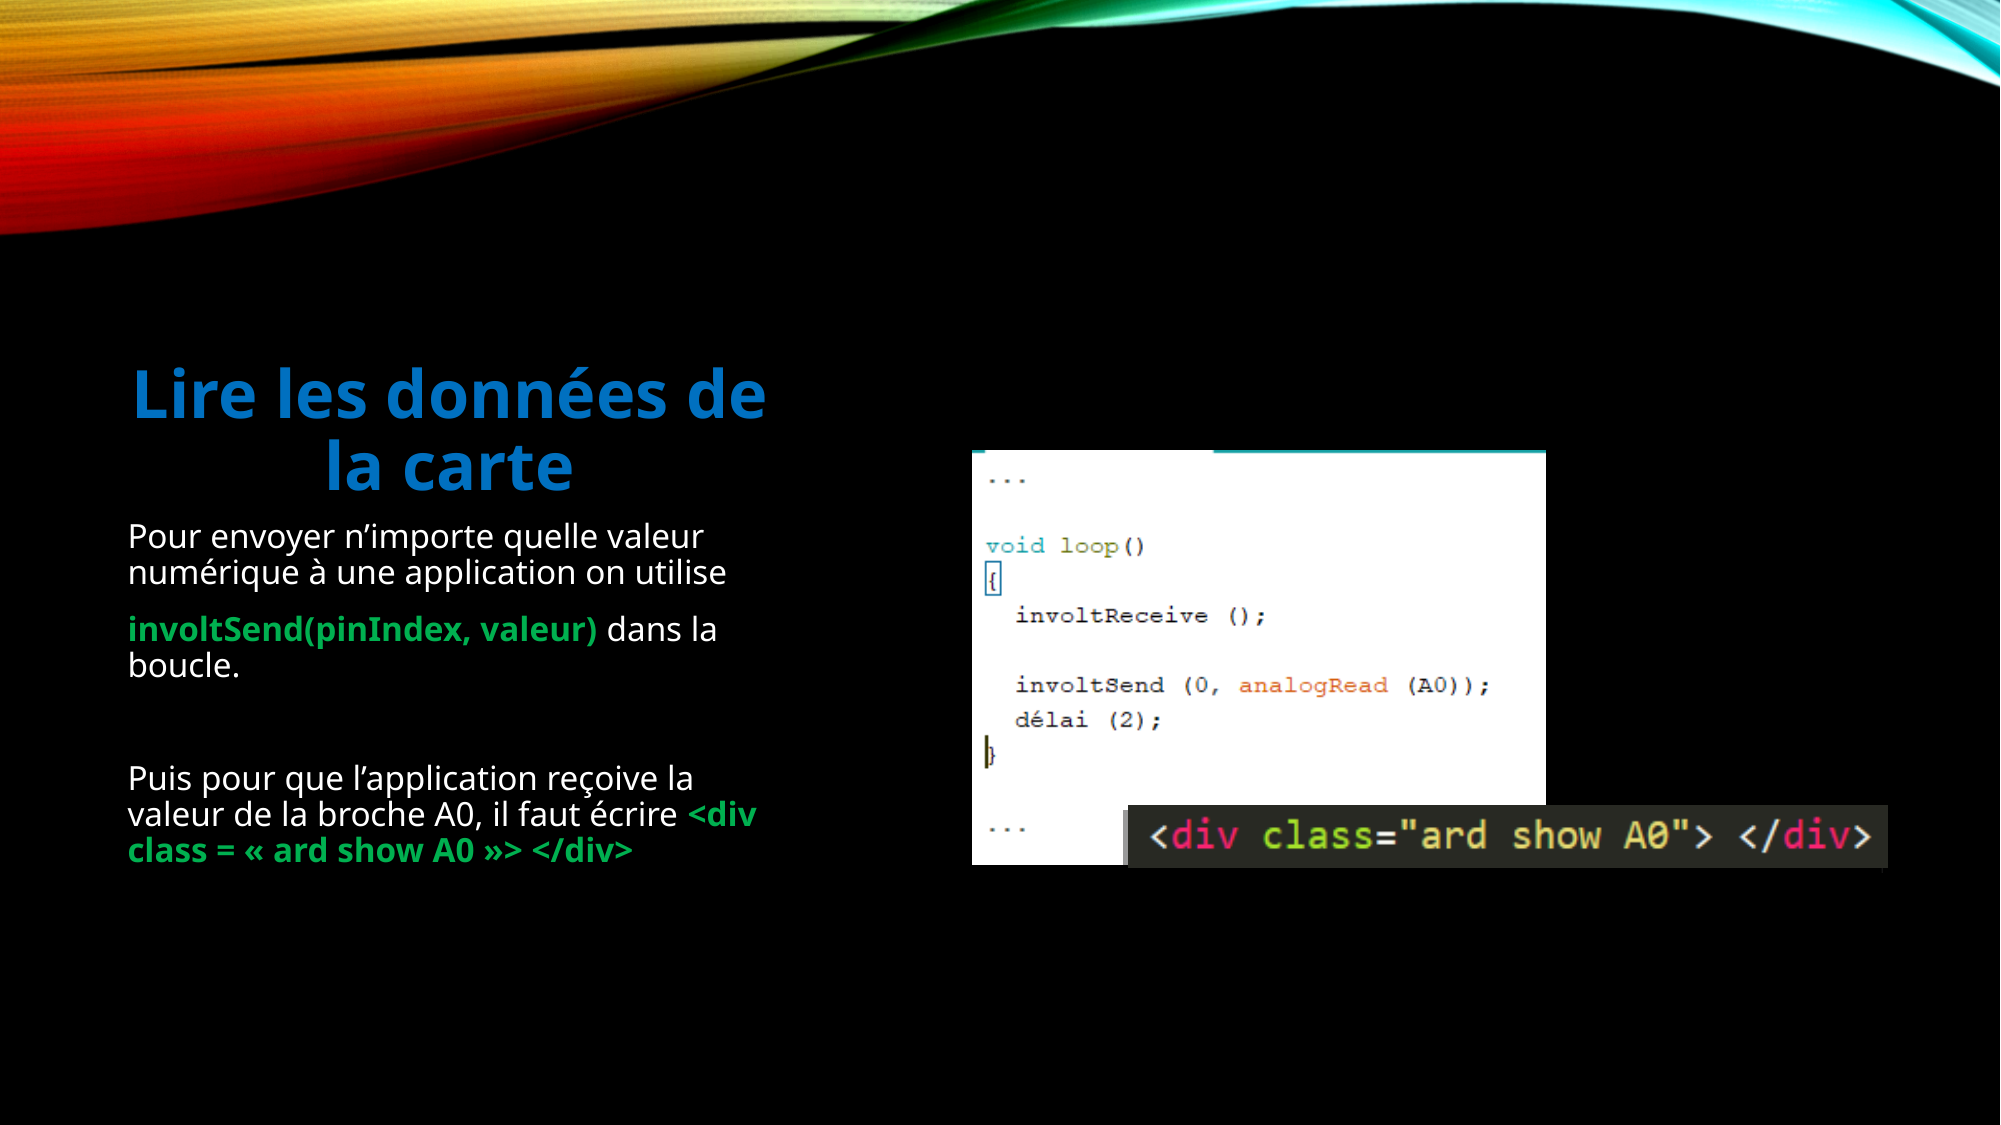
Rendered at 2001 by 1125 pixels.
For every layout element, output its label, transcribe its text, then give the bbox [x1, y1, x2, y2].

list Pour envoyer n’importe quelle valeur numérique à une application on utilise involtSend(pinIndex, valeur) dans la boucle. Puis pour que l’application reçoive la valeur de la broche A0, il faut écrire <div class = « ard show A0 »> </div> [112, 512, 788, 1021]
title Lire les données de la carte [112, 249, 788, 512]
picture [972, 450, 1888, 868]
